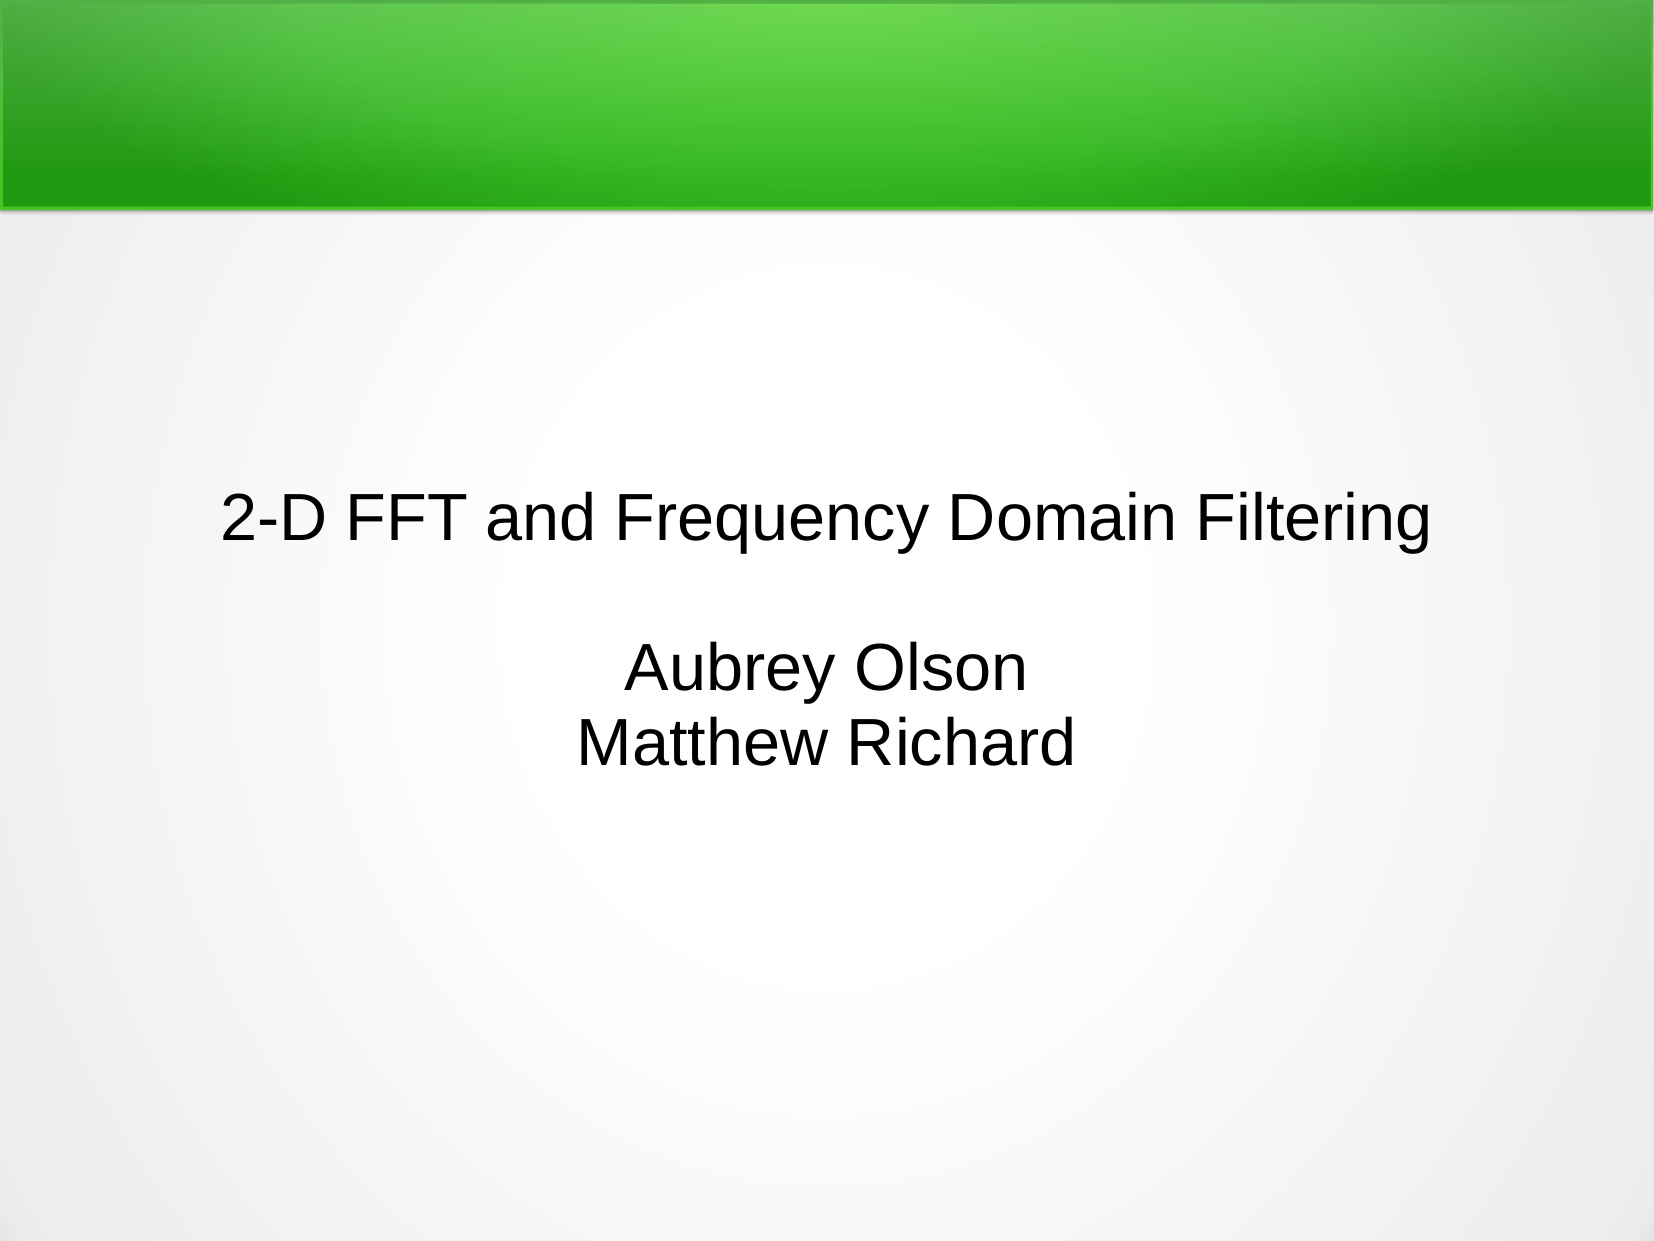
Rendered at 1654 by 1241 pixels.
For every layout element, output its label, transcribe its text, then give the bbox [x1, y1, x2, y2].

subtitle 2-D FFT and Frequency Domain Filtering Aubrey Olson Matthew Richard [82, 301, 1571, 959]
